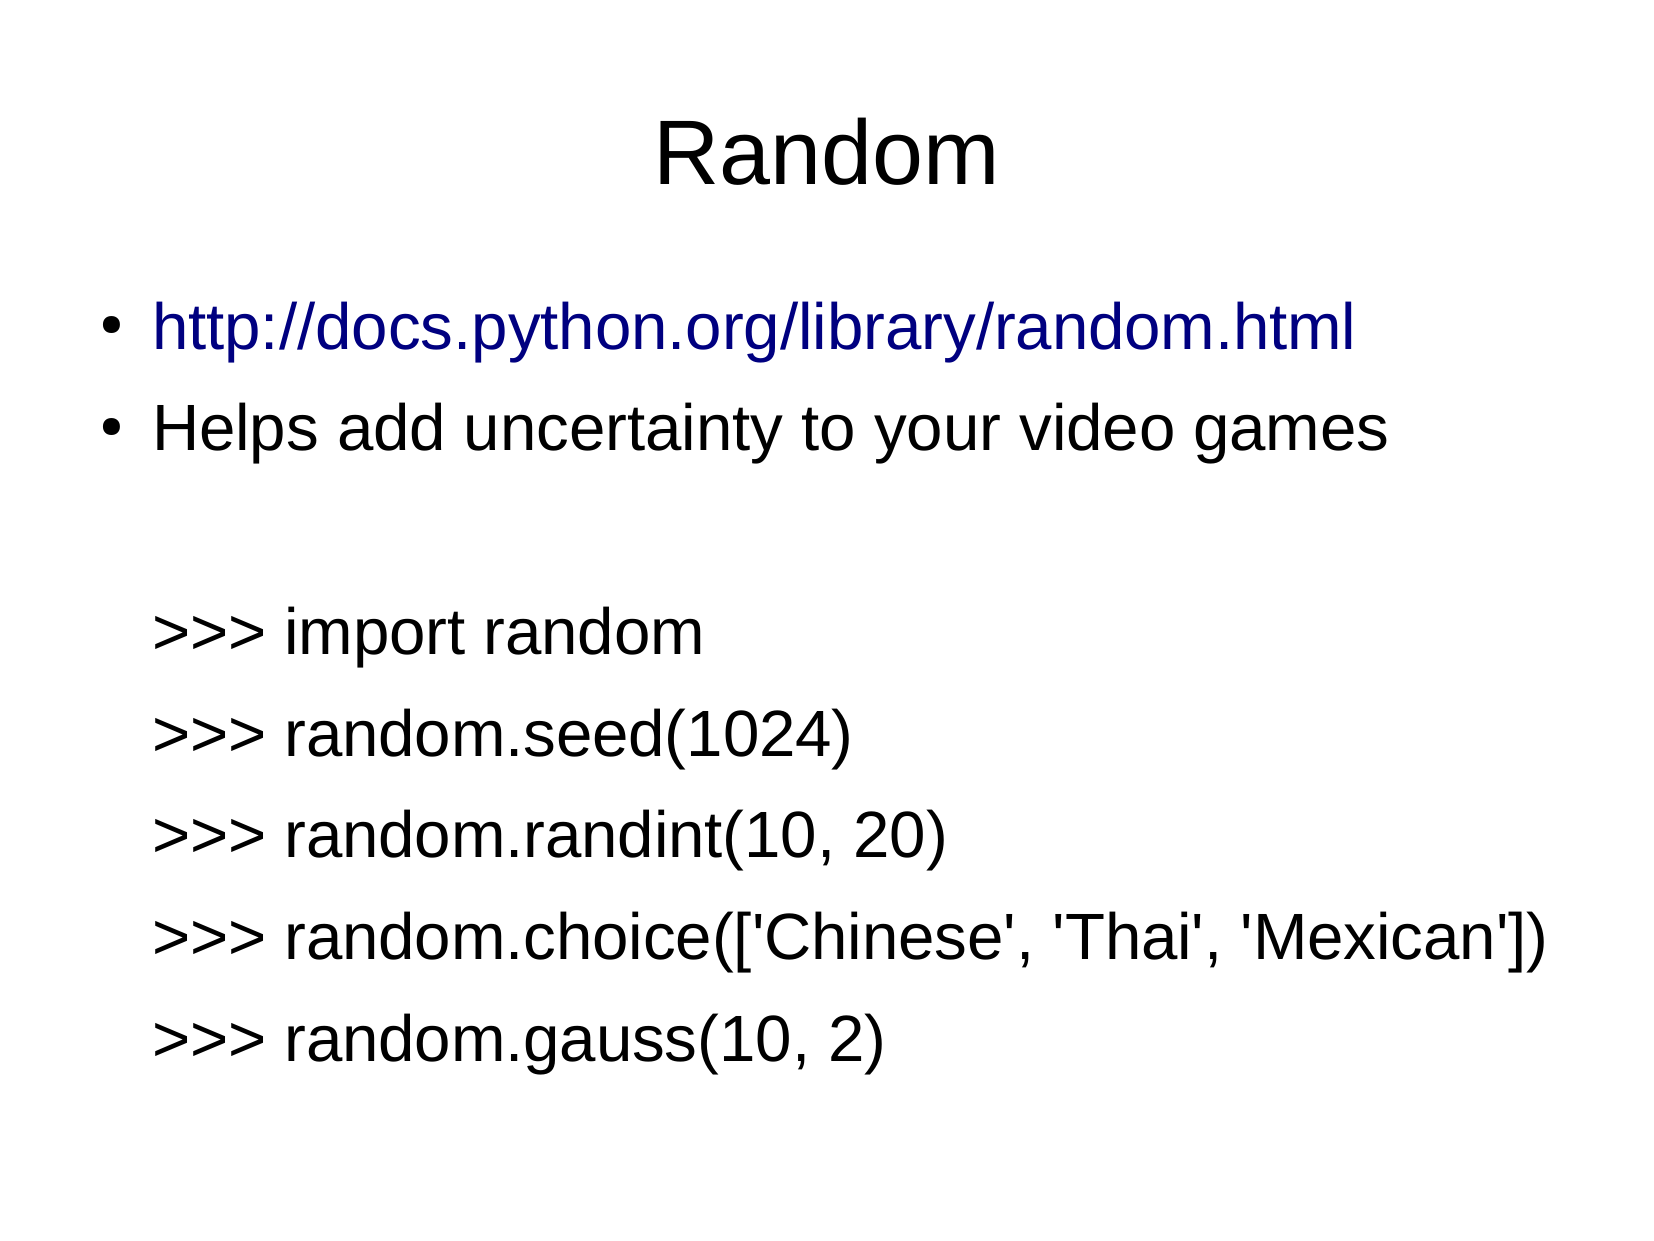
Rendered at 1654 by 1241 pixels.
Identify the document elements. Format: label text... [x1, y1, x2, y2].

title Random [82, 49, 1571, 257]
list http://docs.python.org/library/random.html Helps add uncertainty to your video games >>> import random >>> random.seed(1024) >>> random.randint(10, 20) >>> random.choice(['Chinese', 'Thai', 'Mexican']) >>> random.gauss(10, 2) [82, 290, 1571, 1109]
